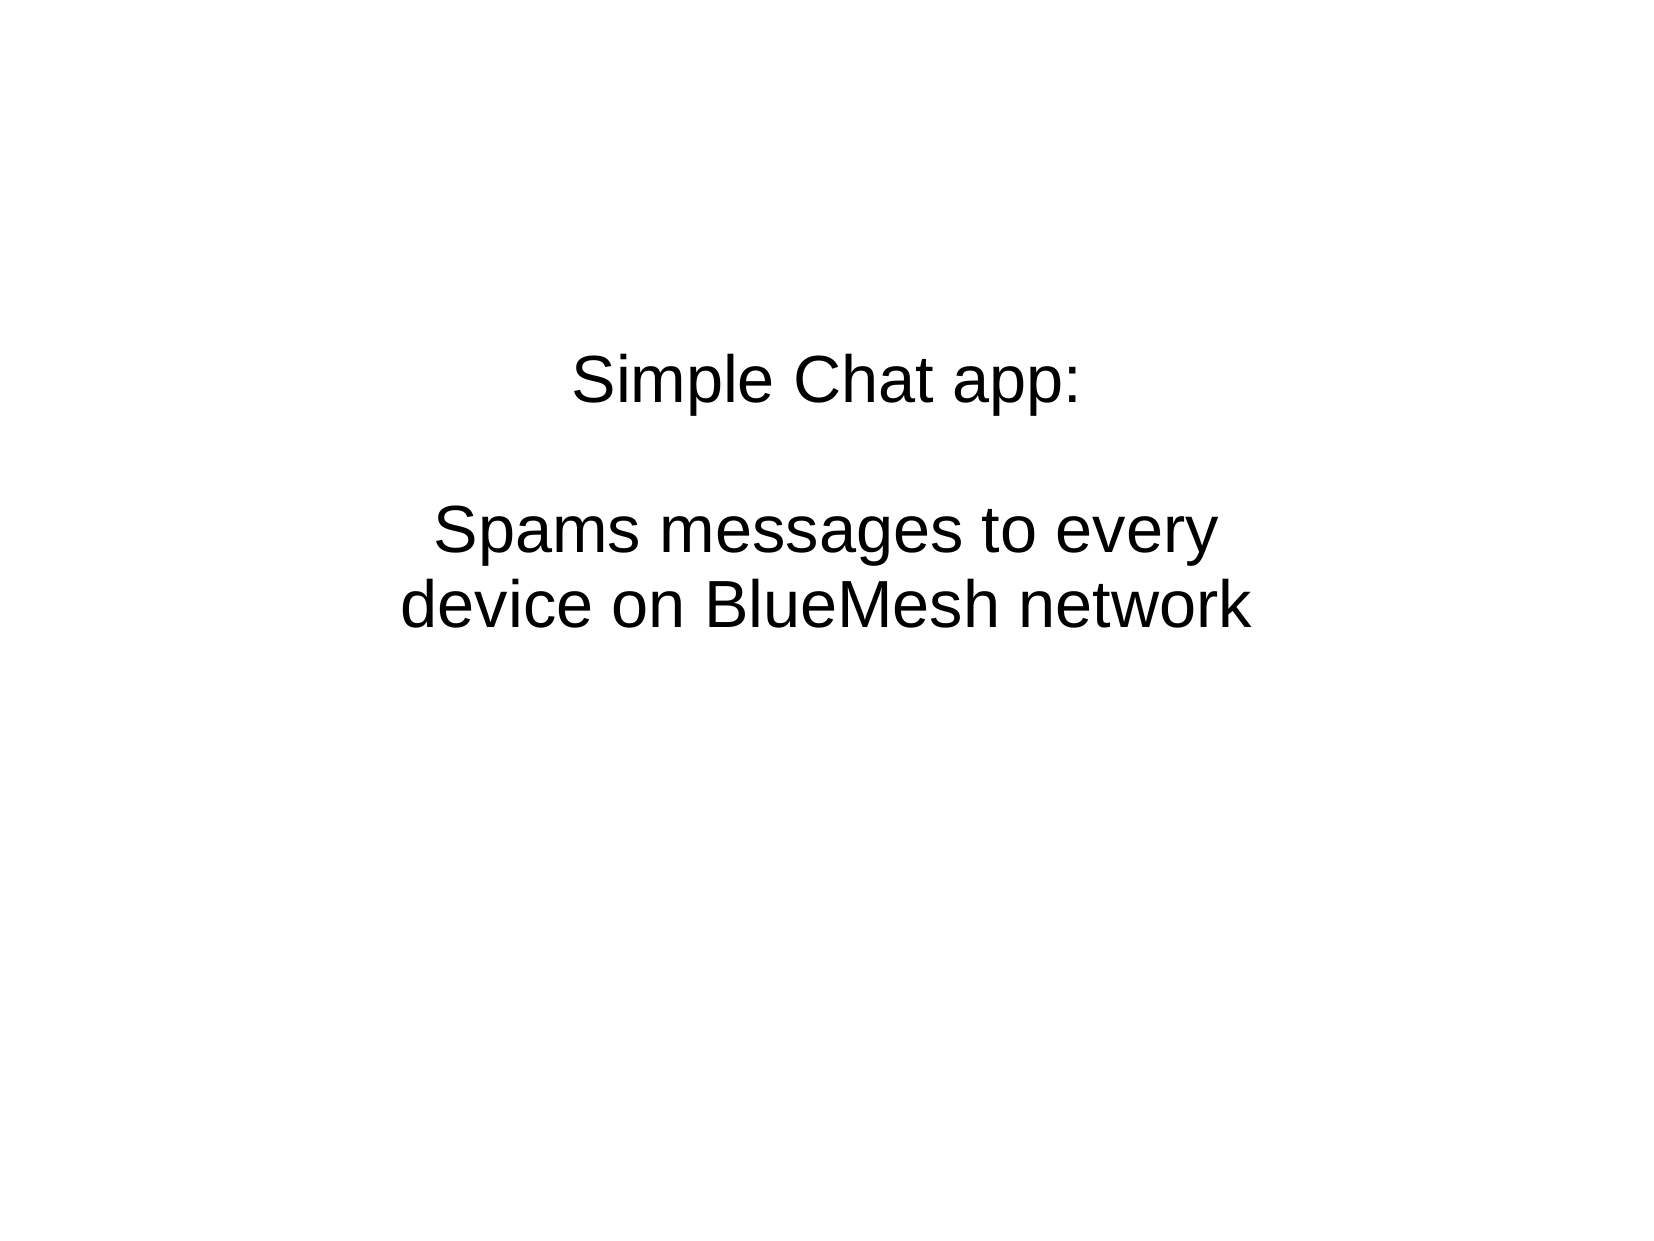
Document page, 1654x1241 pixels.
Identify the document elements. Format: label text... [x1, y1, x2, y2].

subtitle Simple Chat app: Spams messages to every device on BlueMesh network [82, 49, 1571, 1010]
